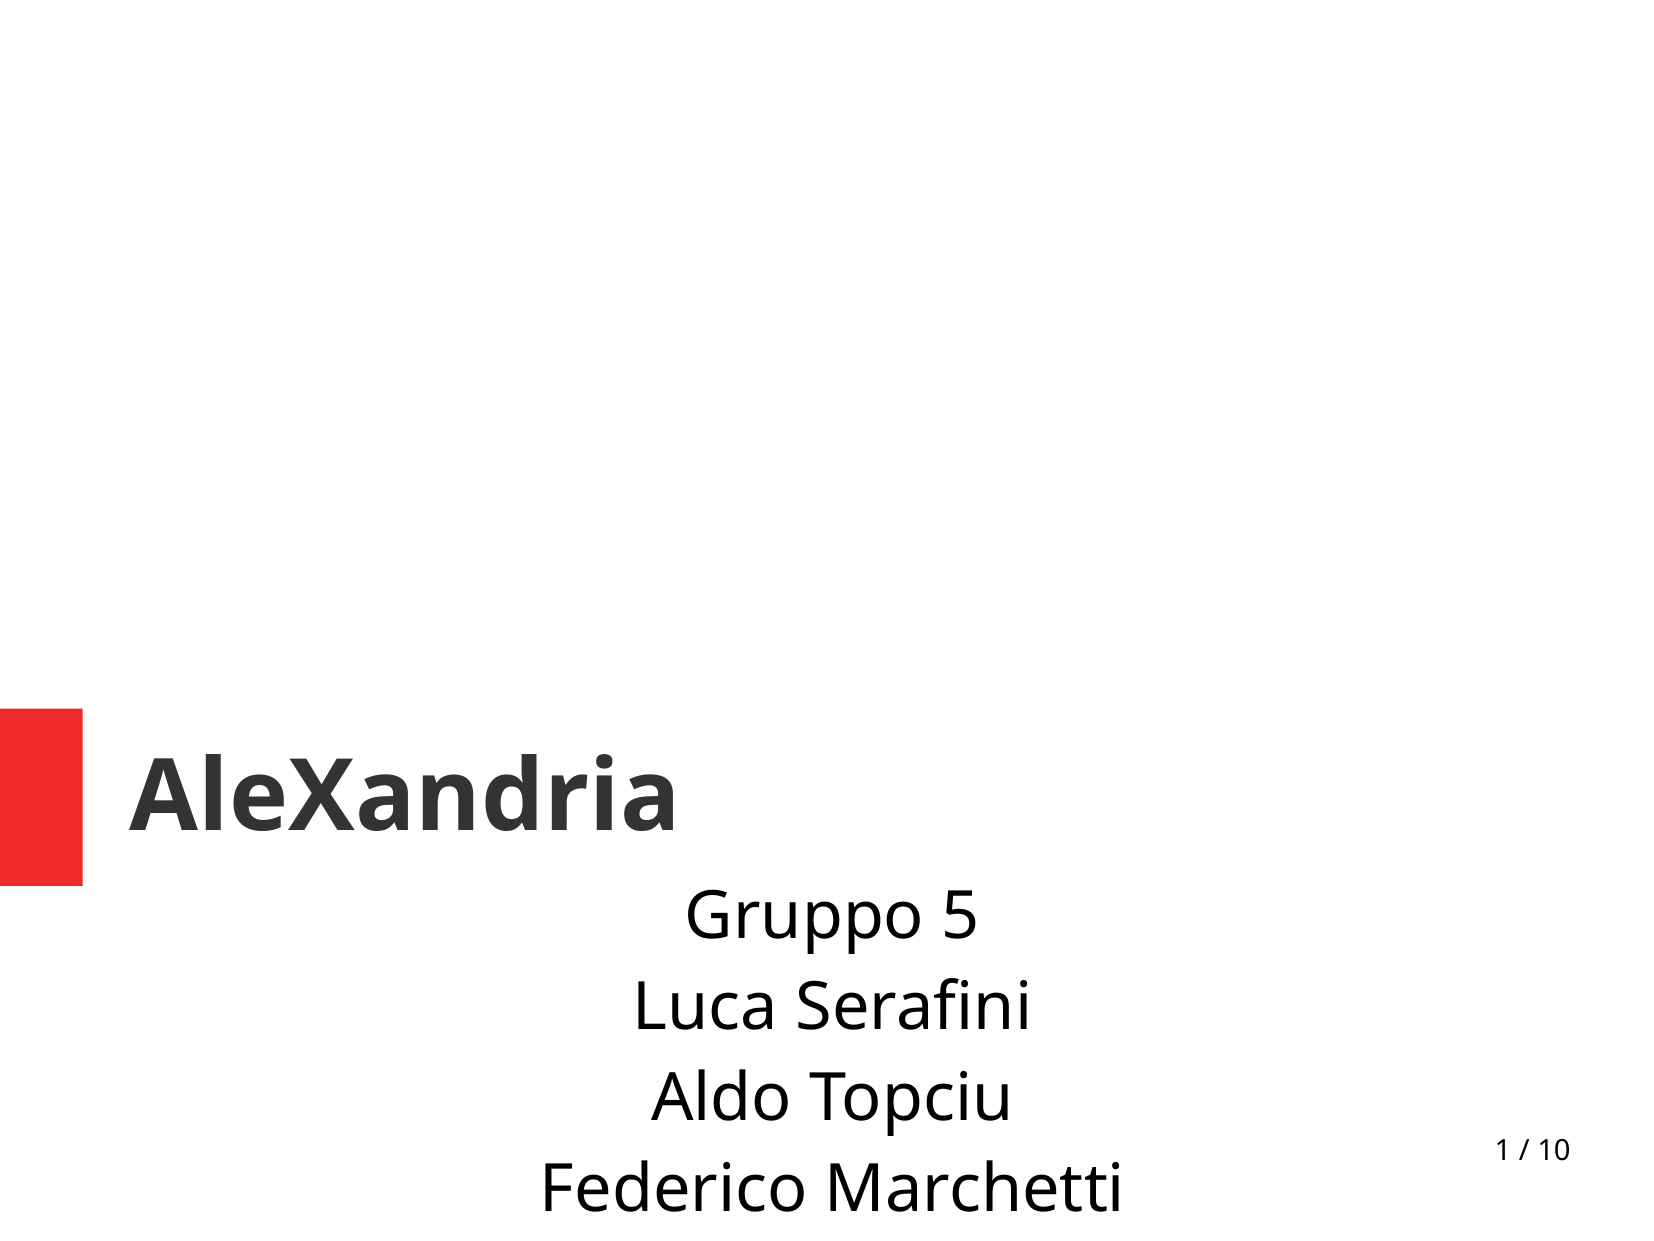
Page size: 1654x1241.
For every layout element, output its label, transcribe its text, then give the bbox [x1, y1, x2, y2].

title AleXandria [129, 655, 1536, 893]
subtitle Gruppo 5 Luca Serafini Aldo Topciu Federico Marchetti [129, 893, 1536, 1205]
